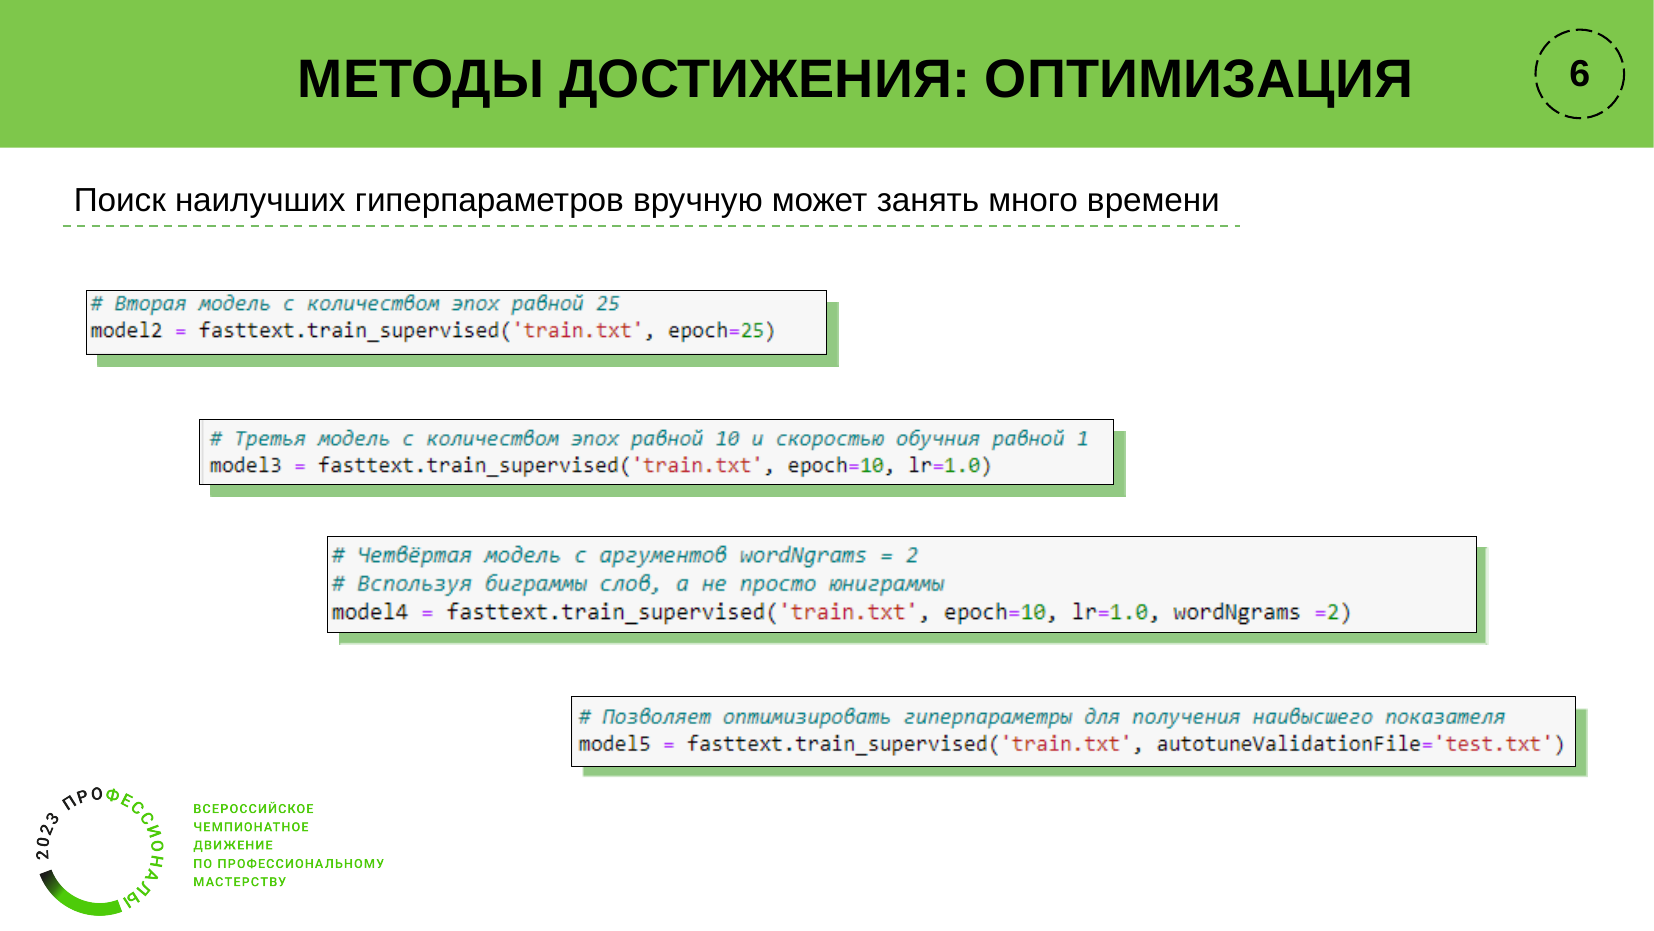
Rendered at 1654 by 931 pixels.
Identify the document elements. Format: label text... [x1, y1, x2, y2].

picture [327, 536, 1477, 633]
picture [36, 787, 384, 916]
picture [86, 290, 827, 355]
text_box 6 [1535, 29, 1625, 119]
text_box [0, 0, 1654, 148]
picture [199, 419, 1114, 485]
text_box МЕТОДЫ ДОСТИЖЕНИЯ: ОПТИМИЗАЦИЯ [265, 41, 1447, 174]
picture [571, 697, 1575, 767]
text_box Поиск наилучших гиперпараметров вручную может занять много времени [59, 174, 1536, 263]
